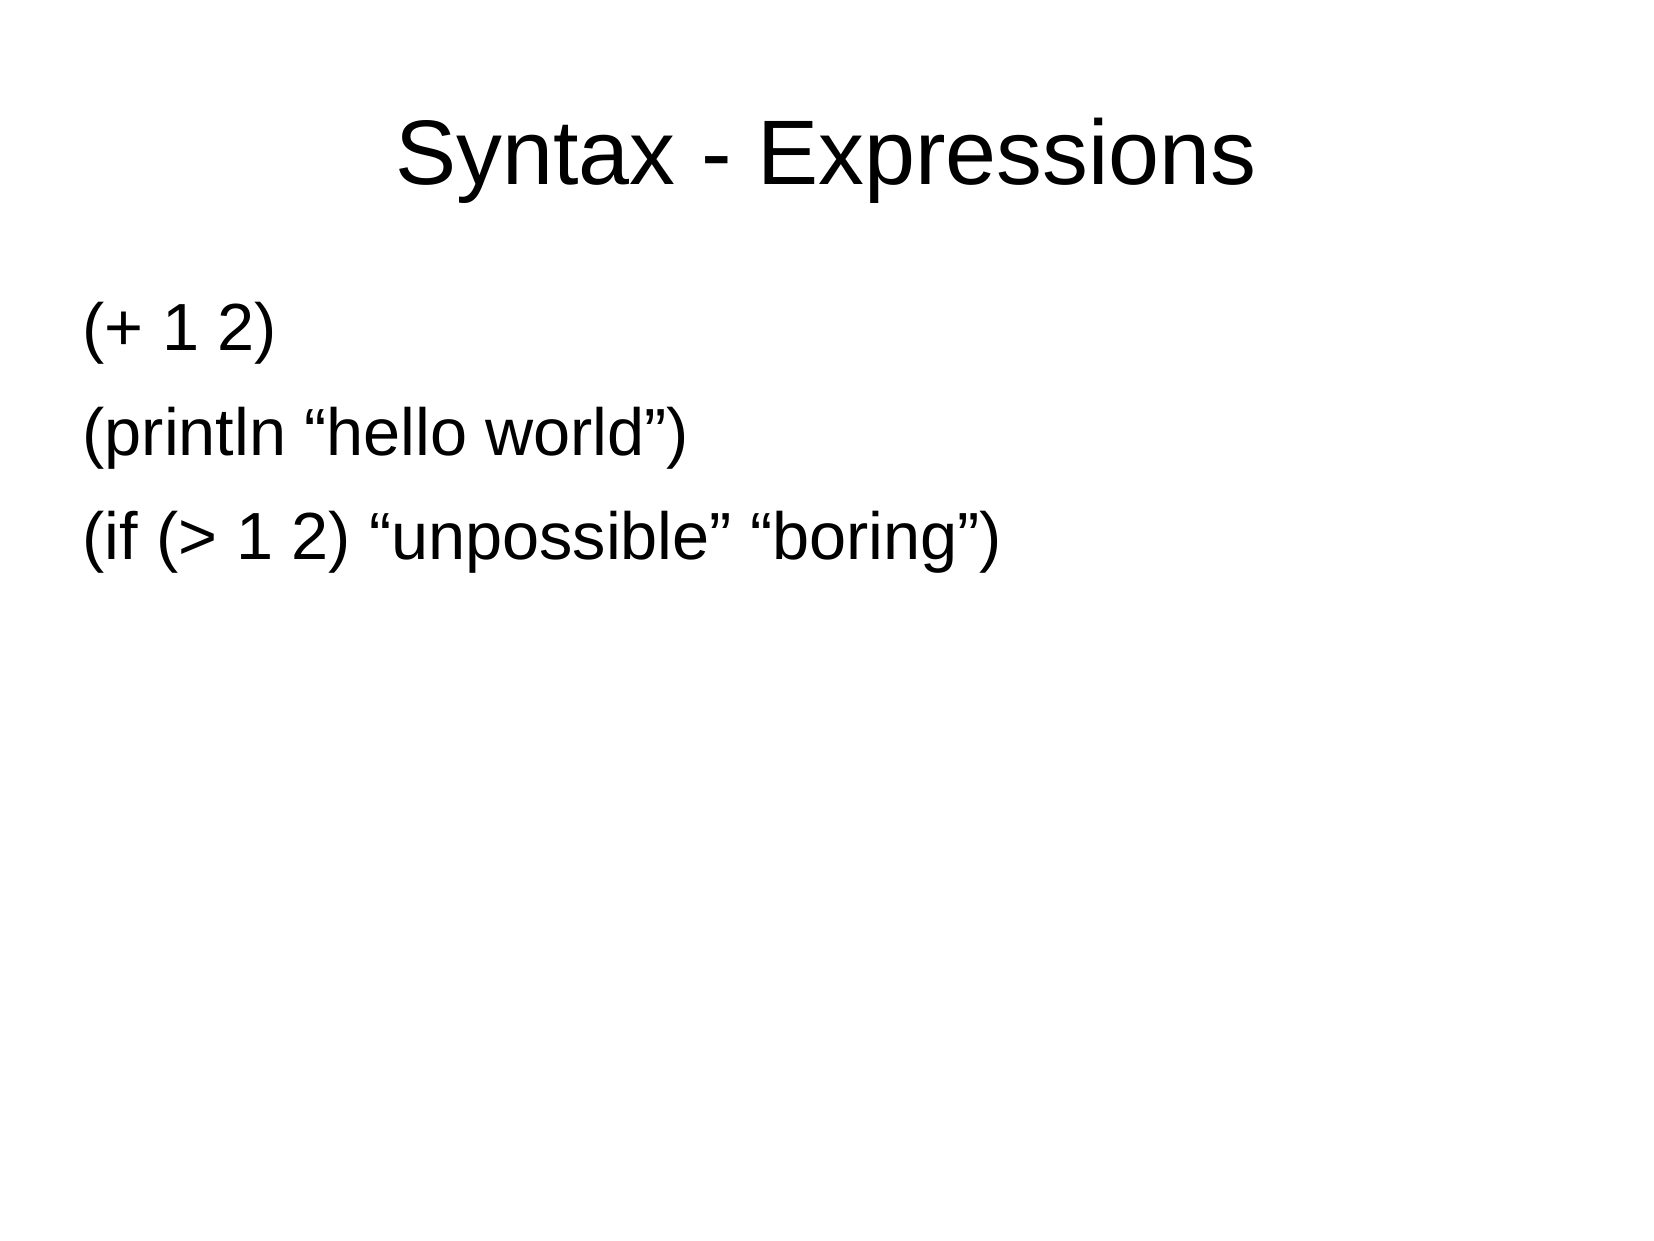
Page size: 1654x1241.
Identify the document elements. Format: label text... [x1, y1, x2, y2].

title Syntax - Expressions [82, 49, 1571, 257]
list (+ 1 2) (println “hello world”) (if (> 1 2) “unpossible” “boring”) [82, 290, 1571, 1109]
